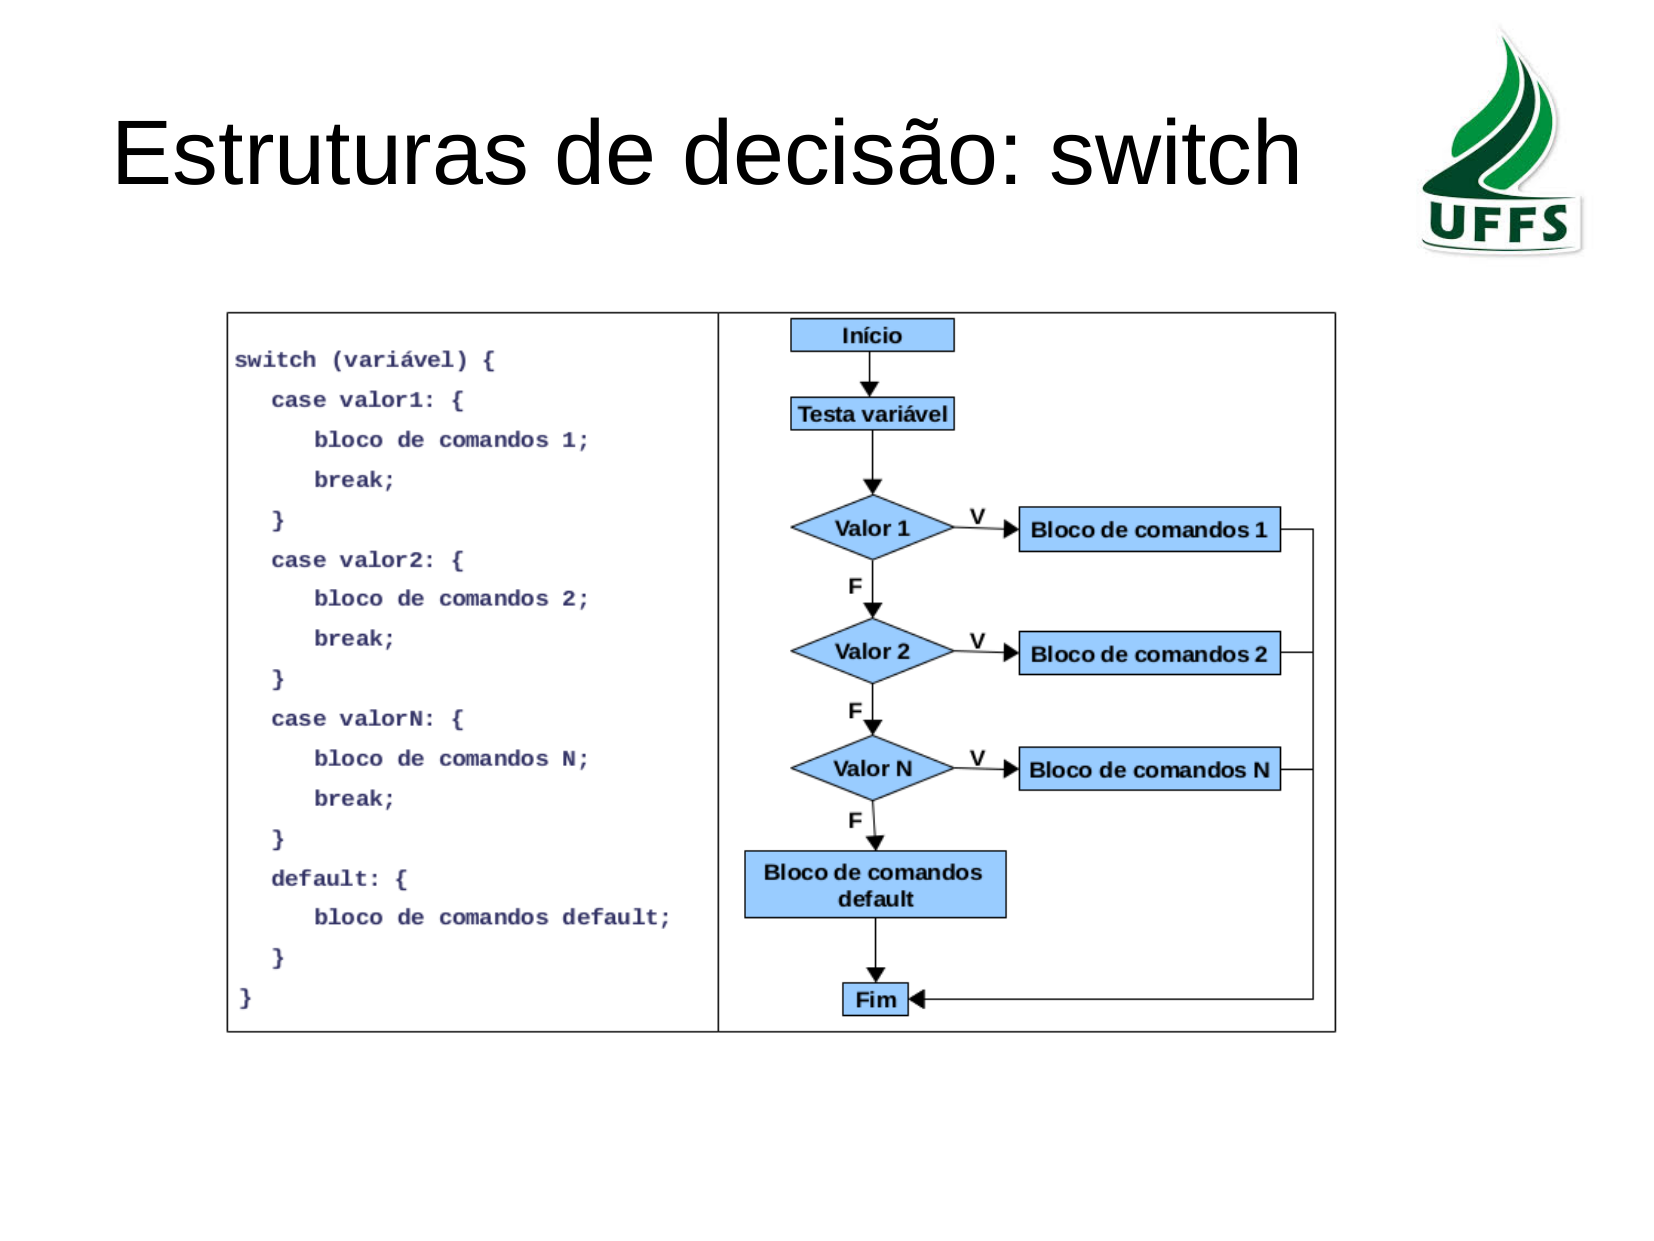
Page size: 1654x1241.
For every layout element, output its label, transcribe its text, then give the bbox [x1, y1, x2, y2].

picture [1381, 20, 1624, 272]
picture [212, 290, 1369, 1058]
title Estruturas de decisão: switch [82, 49, 1335, 257]
